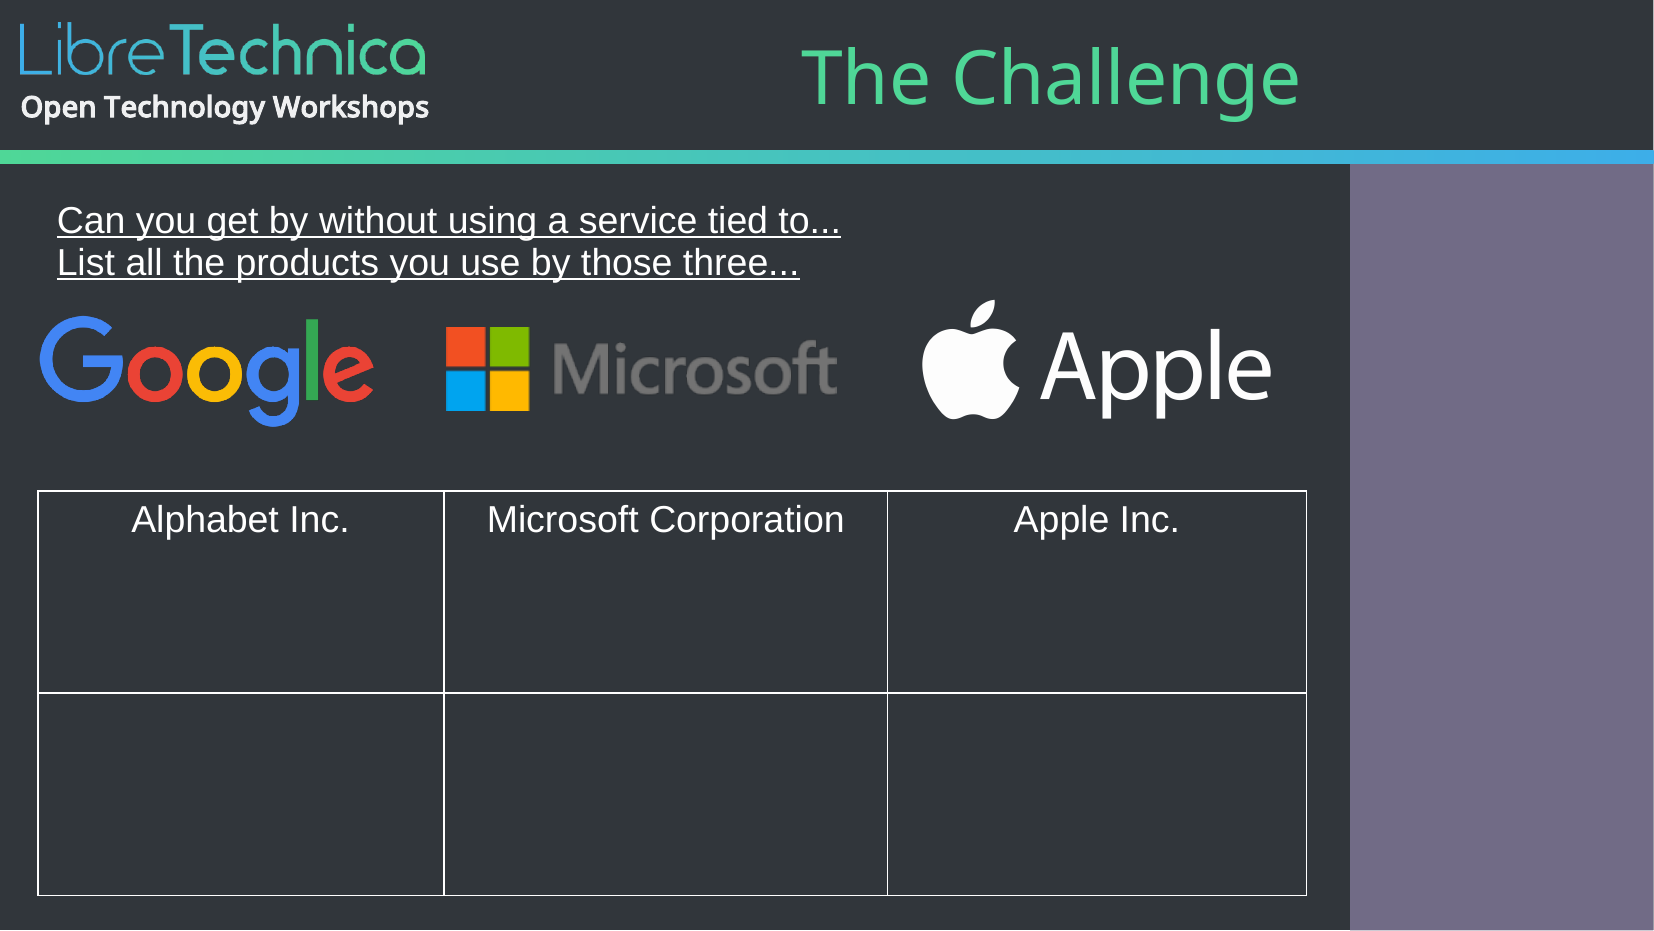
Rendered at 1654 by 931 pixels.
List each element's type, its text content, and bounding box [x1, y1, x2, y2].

table_cell [888, 694, 1306, 895]
table_header Microsoft Corporation [445, 492, 887, 692]
text_box The Challenge [450, 0, 1654, 151]
text_box [0, 150, 1654, 931]
picture [446, 327, 837, 411]
table_cell [445, 694, 887, 895]
table_header Alphabet Inc. [39, 492, 443, 692]
table_cell [39, 694, 443, 895]
picture [918, 259, 1275, 460]
picture [39, 315, 376, 430]
table_header Apple Inc. [888, 492, 1306, 692]
picture [20, 22, 425, 75]
title Open Technology Workshops [0, 73, 450, 134]
text_box Can you get by without using a service tied to... List all the products you use by those three... [42, 192, 1618, 921]
